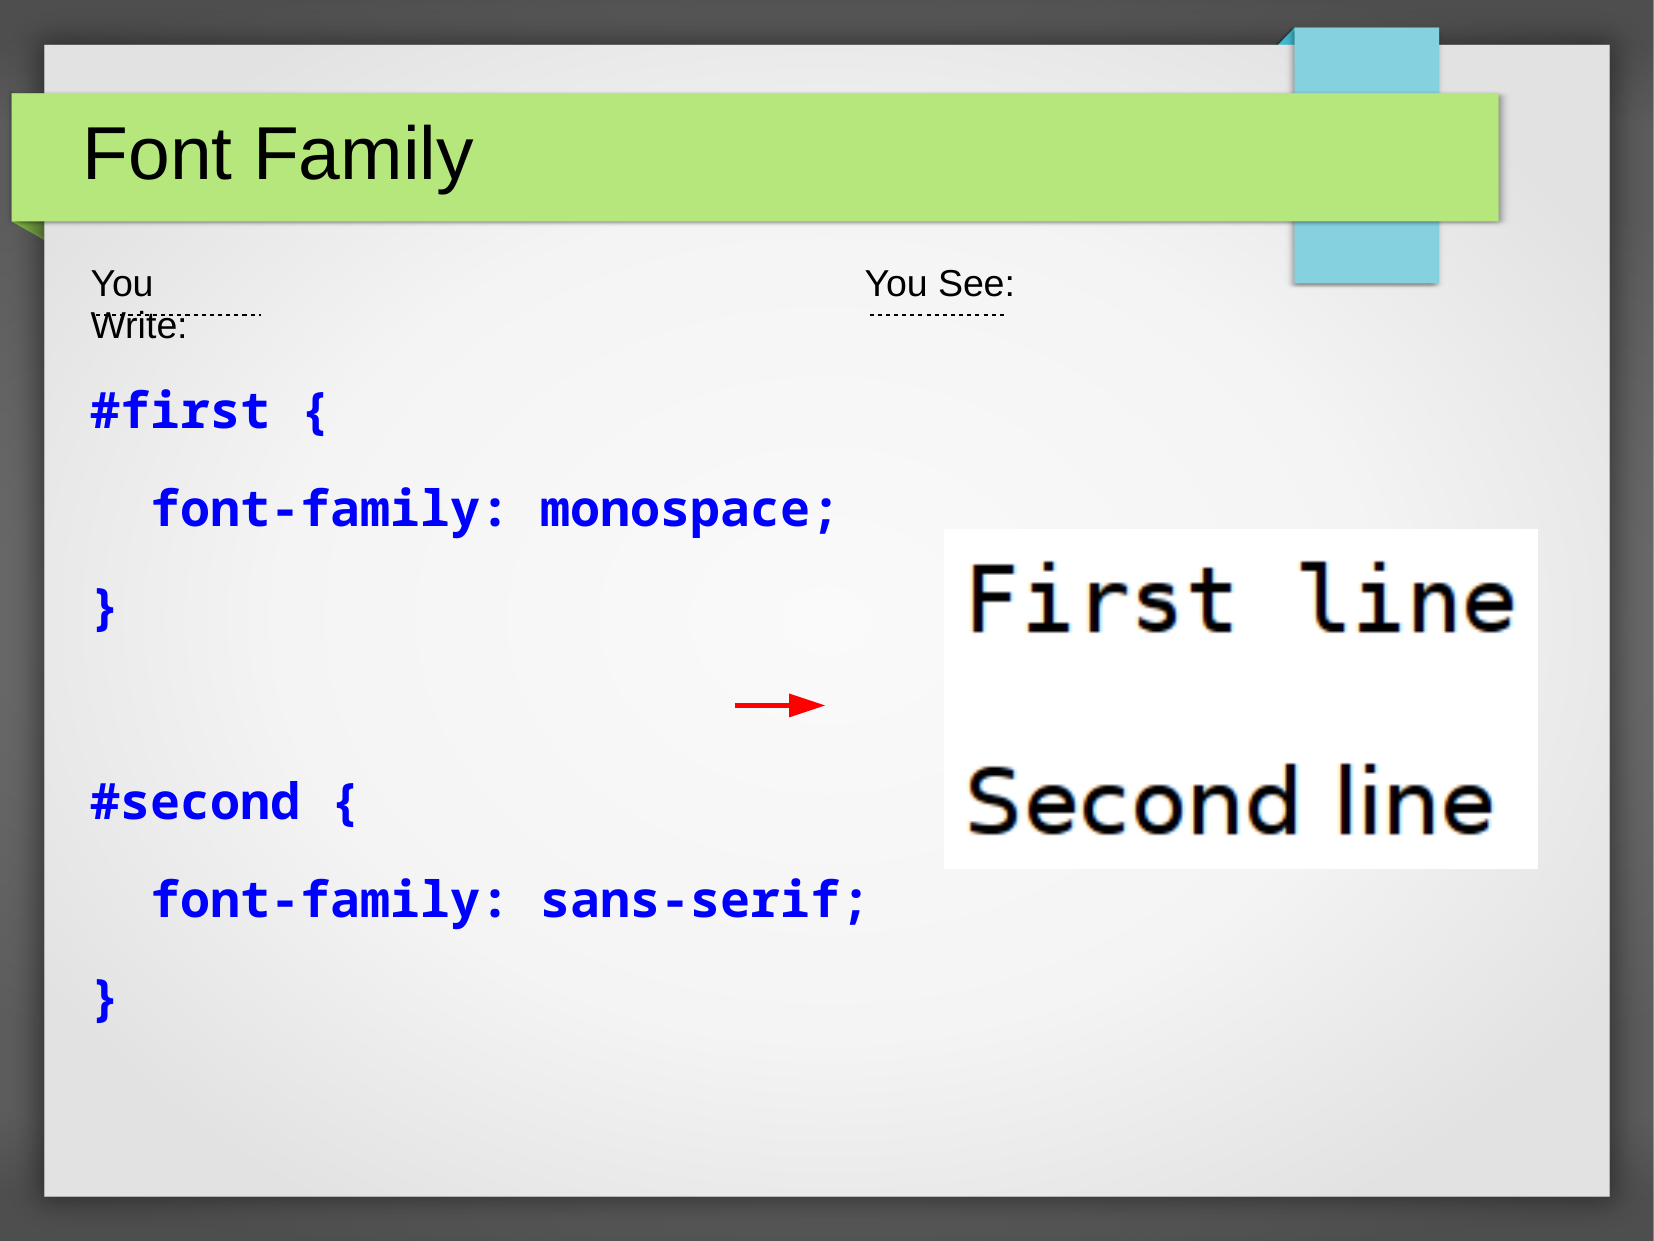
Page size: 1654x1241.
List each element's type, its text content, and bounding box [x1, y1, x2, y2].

text_box You See: [849, 255, 1030, 313]
title Font Family [82, 94, 1264, 213]
picture [0, 0, 1654, 1241]
list #first { font-family: monospace; } #second { font-family: sans-serif; } [90, 375, 946, 1156]
text_box You Write: [75, 255, 277, 313]
